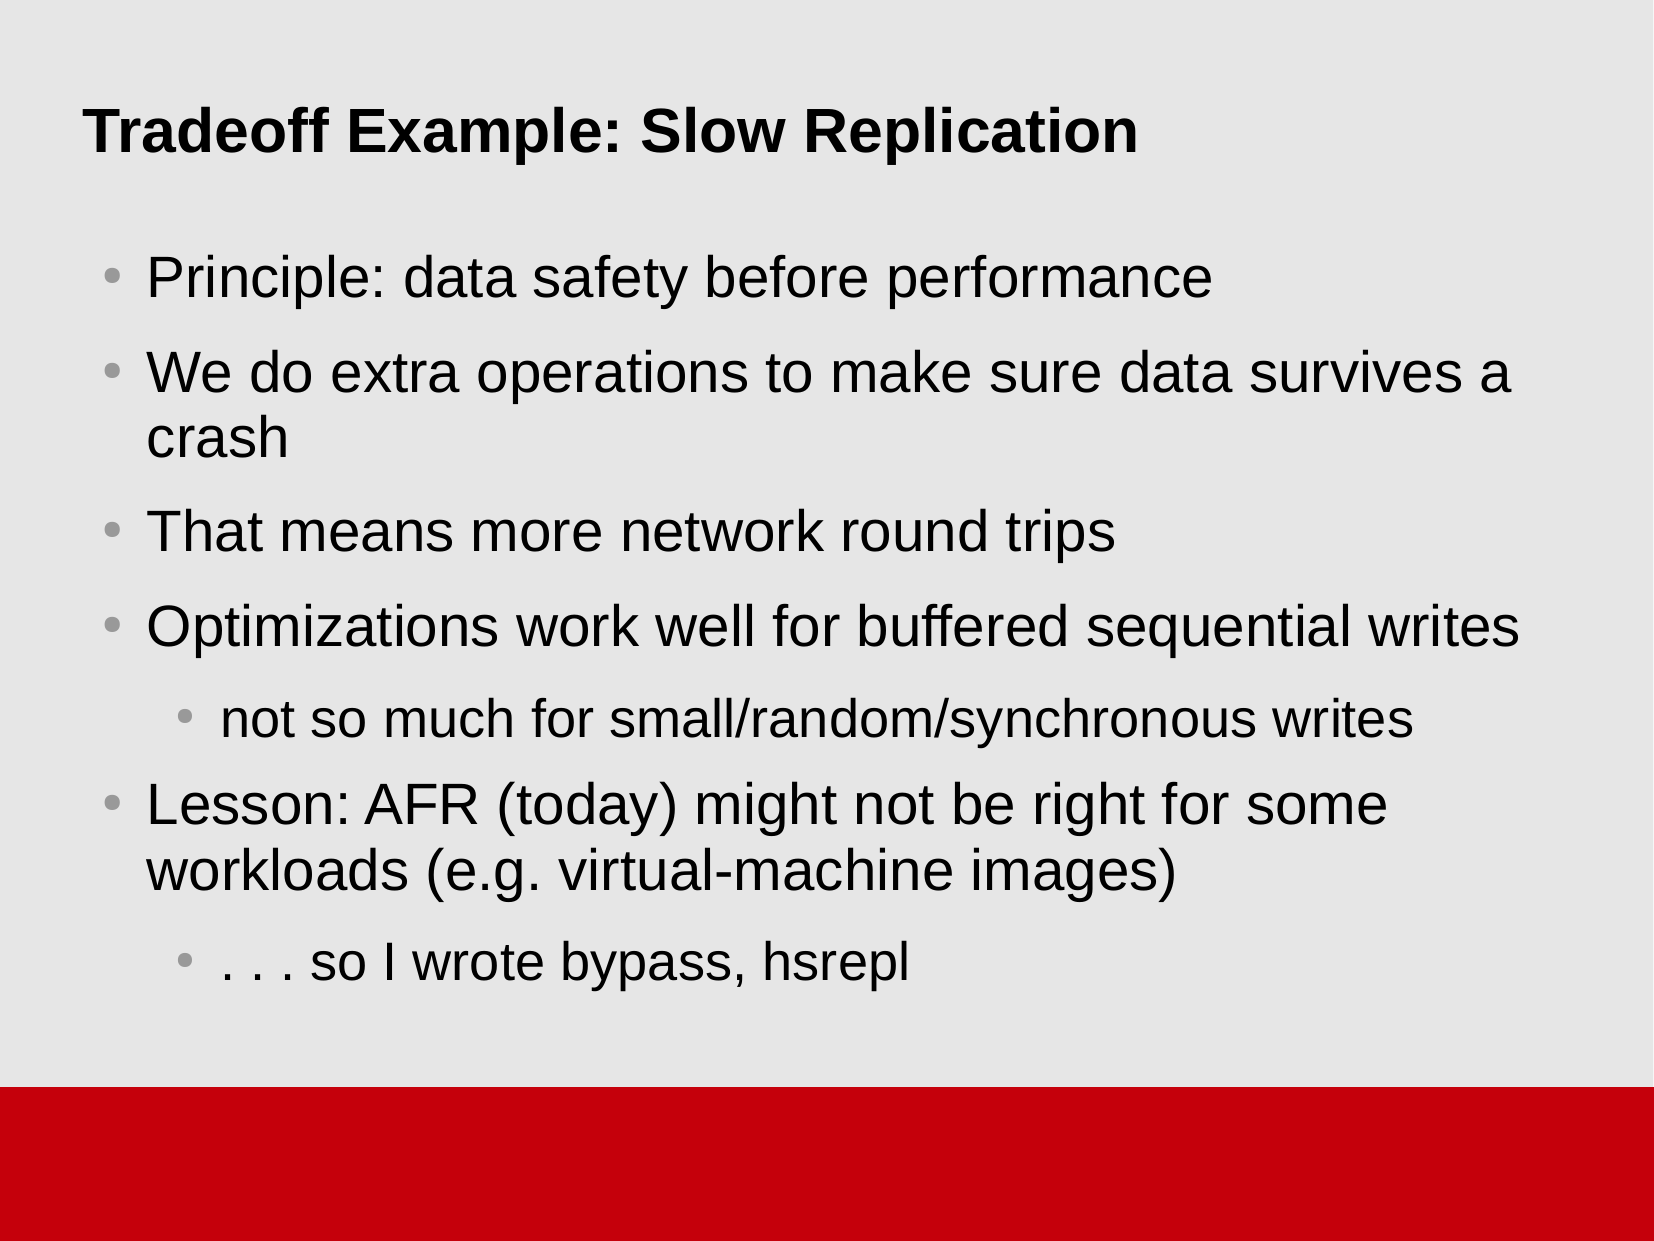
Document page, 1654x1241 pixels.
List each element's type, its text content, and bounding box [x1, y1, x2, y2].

title Tradeoff Example: Slow Replication [82, 37, 1571, 226]
list Principle: data safety before performance We do extra operations to make sure data survives a crash That means more network round trips Optimizations work well for buffered sequential writes not so much for small/random/synchronous writes Lesson: AFR (today) might not be right for some workloads (e.g. virtual-machine images) . . . so I wrote bypass, hsrepl [86, 244, 1576, 1059]
